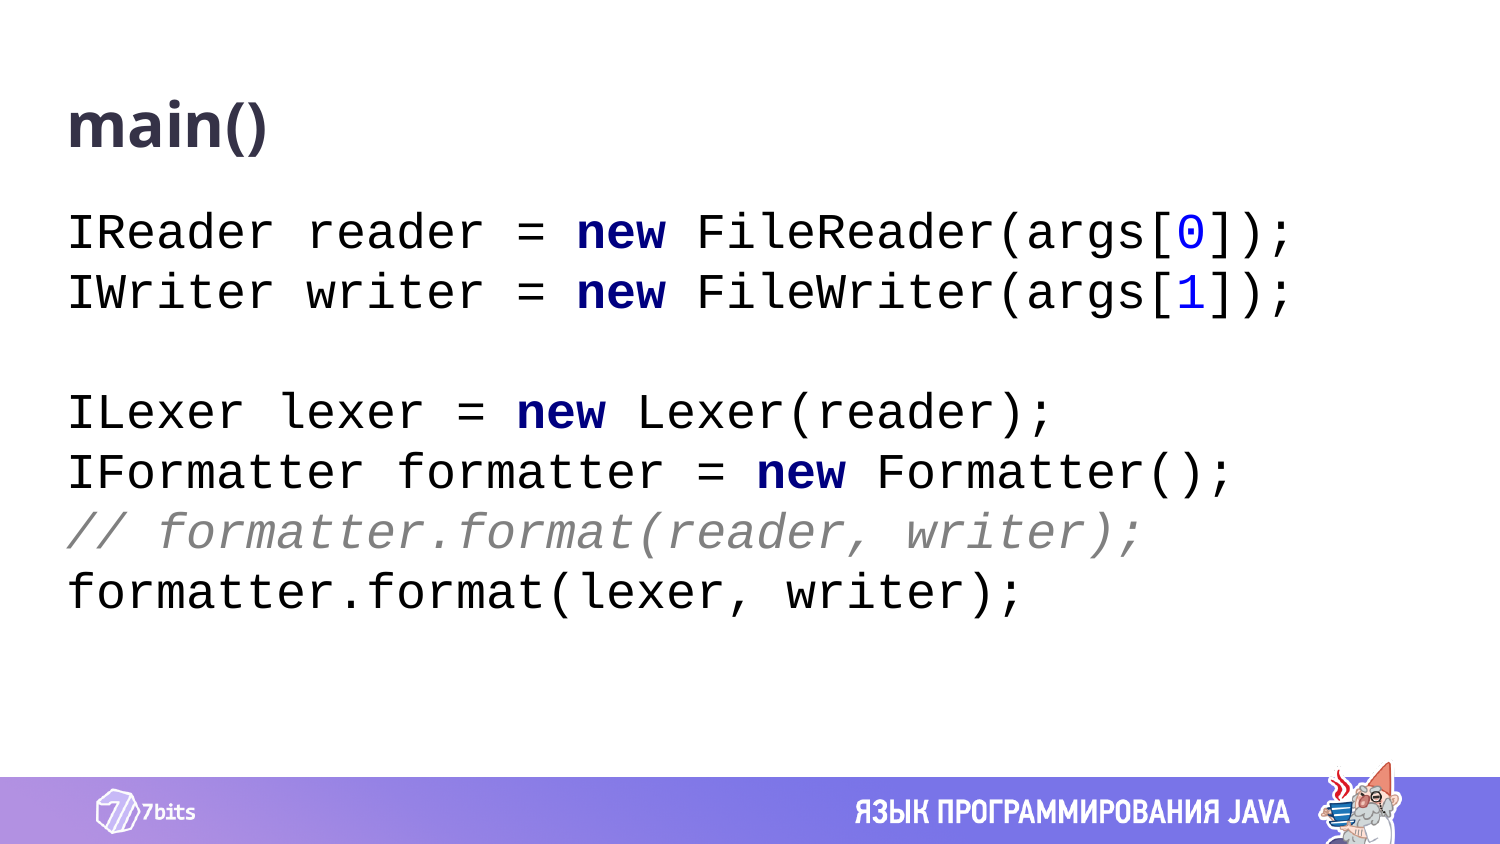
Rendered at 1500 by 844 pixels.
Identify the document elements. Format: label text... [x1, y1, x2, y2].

picture [0, 717, 1500, 844]
title main() [51, 69, 1449, 164]
list IReader reader = new FileReader(args[0]); IWriter writer = new FileWriter(args[1]); ILexer lexer = new Lexer(reader); IFormatter formatter = new Formatter(); // formatter.format(reader, writer); formatter.format(lexer, writer); [51, 184, 1449, 745]
